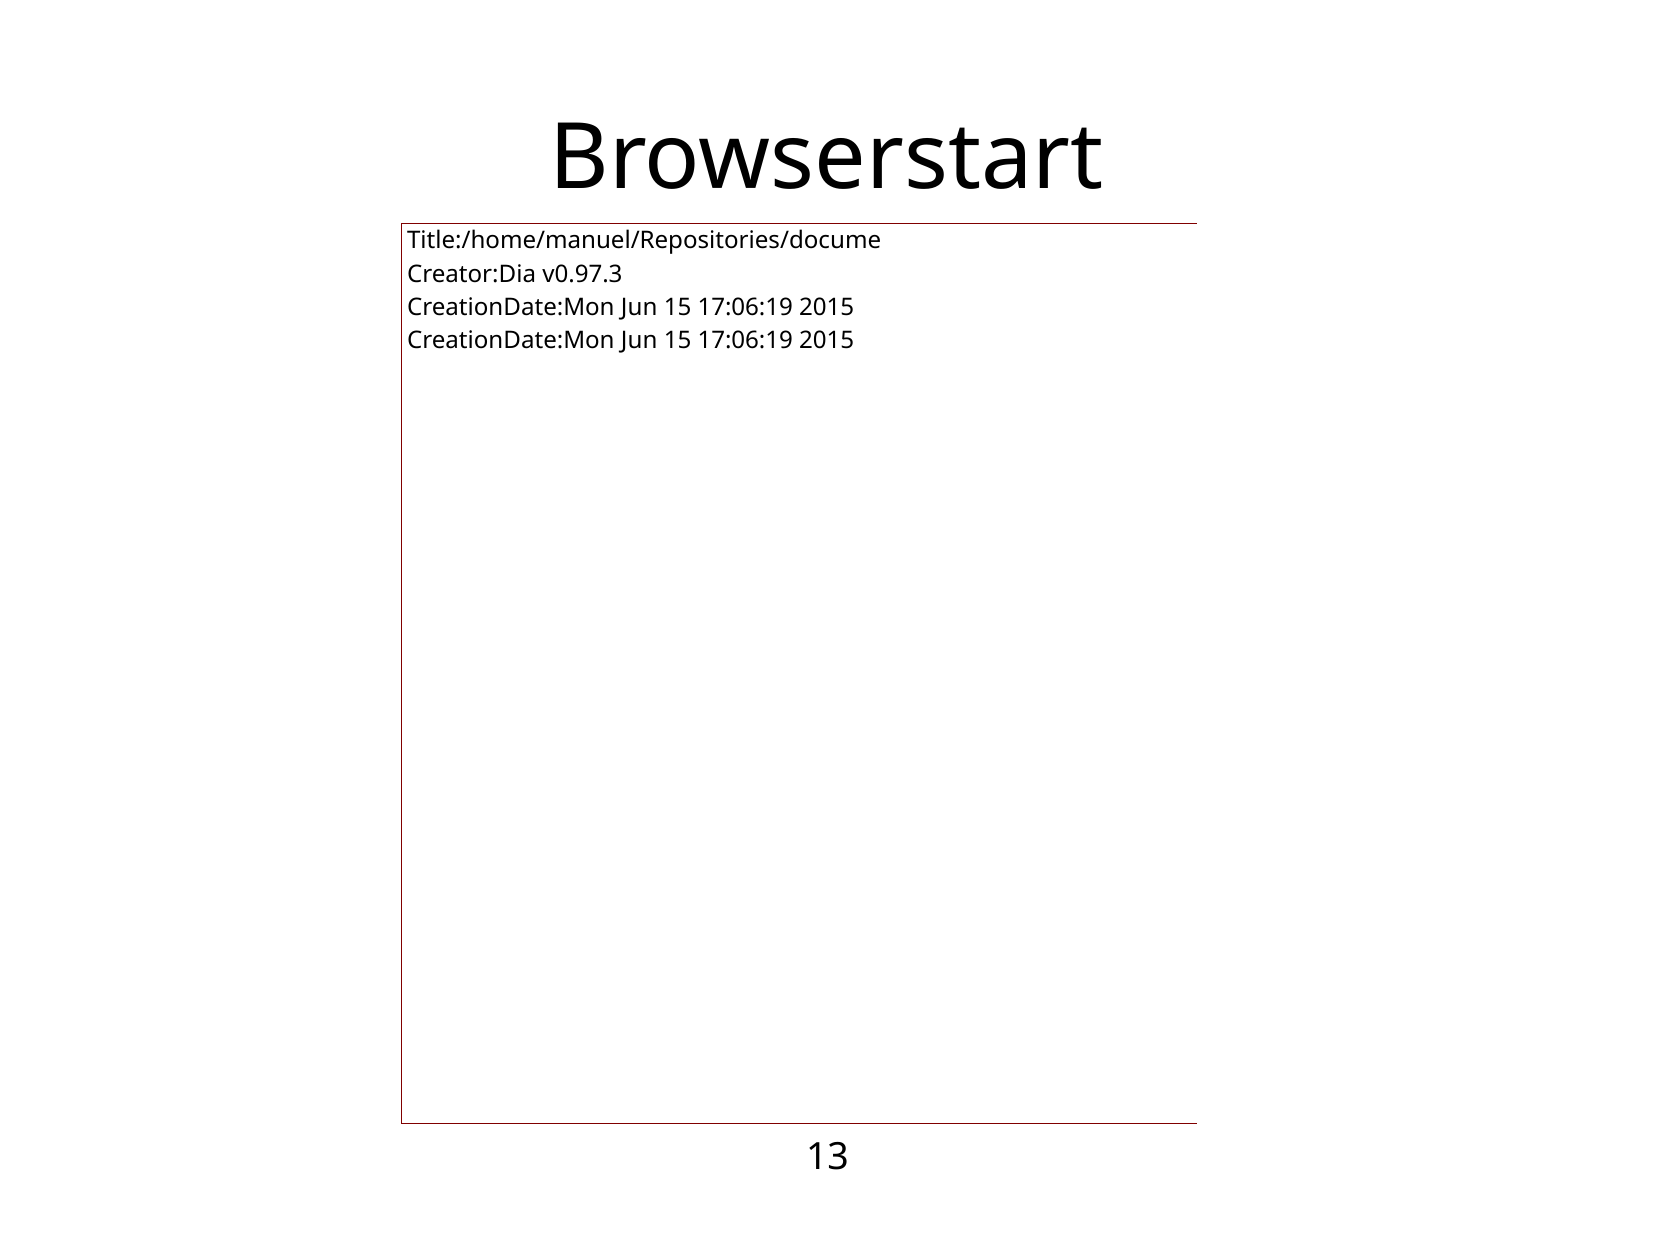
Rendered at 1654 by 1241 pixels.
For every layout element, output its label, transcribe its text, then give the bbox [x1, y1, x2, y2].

title Browserstart [82, 49, 1571, 257]
picture [399, 221, 1197, 1124]
